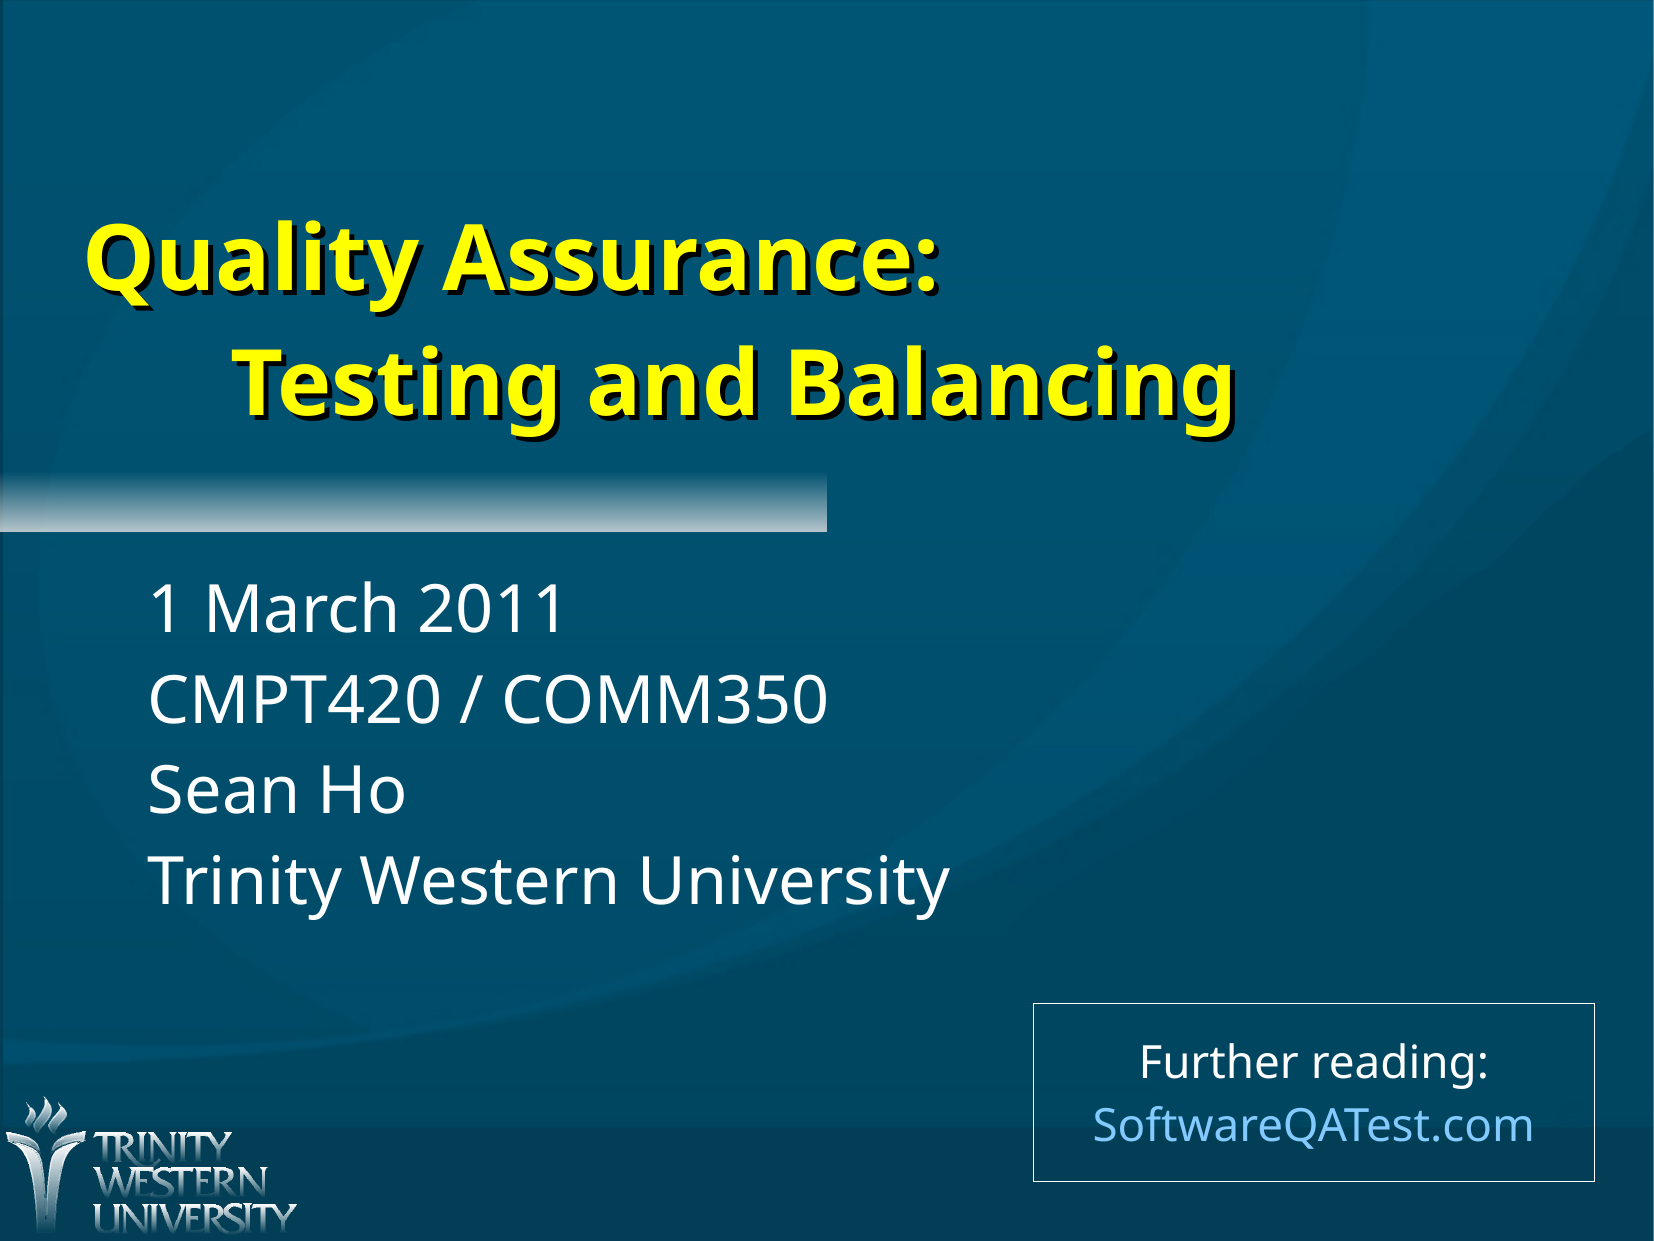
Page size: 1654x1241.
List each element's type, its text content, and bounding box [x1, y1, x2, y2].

picture [38, 1227, 54, 1232]
subtitle 1 March 2011 CMPT420 / COMM350 Sean Ho Trinity Western University [147, 561, 1241, 1093]
text_box Further reading: SoftwareQATest.com [1033, 1003, 1595, 1182]
picture [0, 474, 826, 479]
title Quality Assurance: Testing and Balancing [82, 49, 1571, 443]
